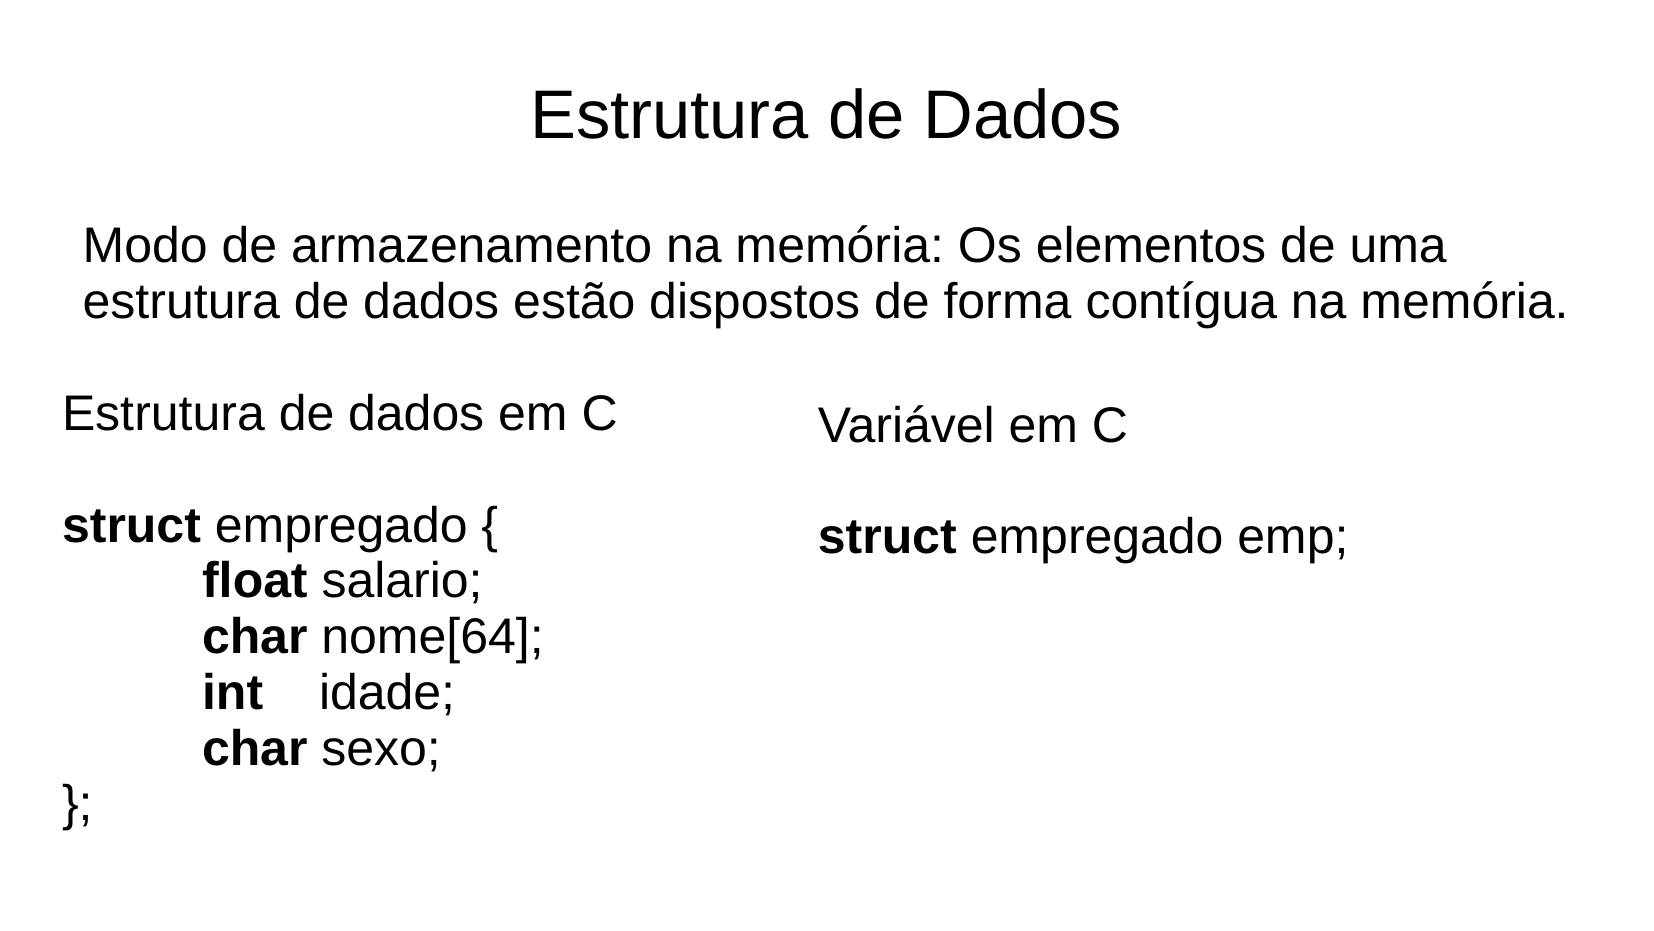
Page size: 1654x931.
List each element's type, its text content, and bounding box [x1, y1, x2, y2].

subtitle Modo de armazenamento na memória: Os elementos de uma estrutura de dados estão dispostos de forma contígua na memória. [82, 217, 1583, 497]
text_box Variável em C struct empregado emp; [803, 389, 1389, 851]
text_box Estrutura de dados em C struct empregado { float salario; char nome[64]; int idade; char sexo; }; [47, 377, 633, 839]
title Estrutura de Dados [82, 37, 1571, 193]
